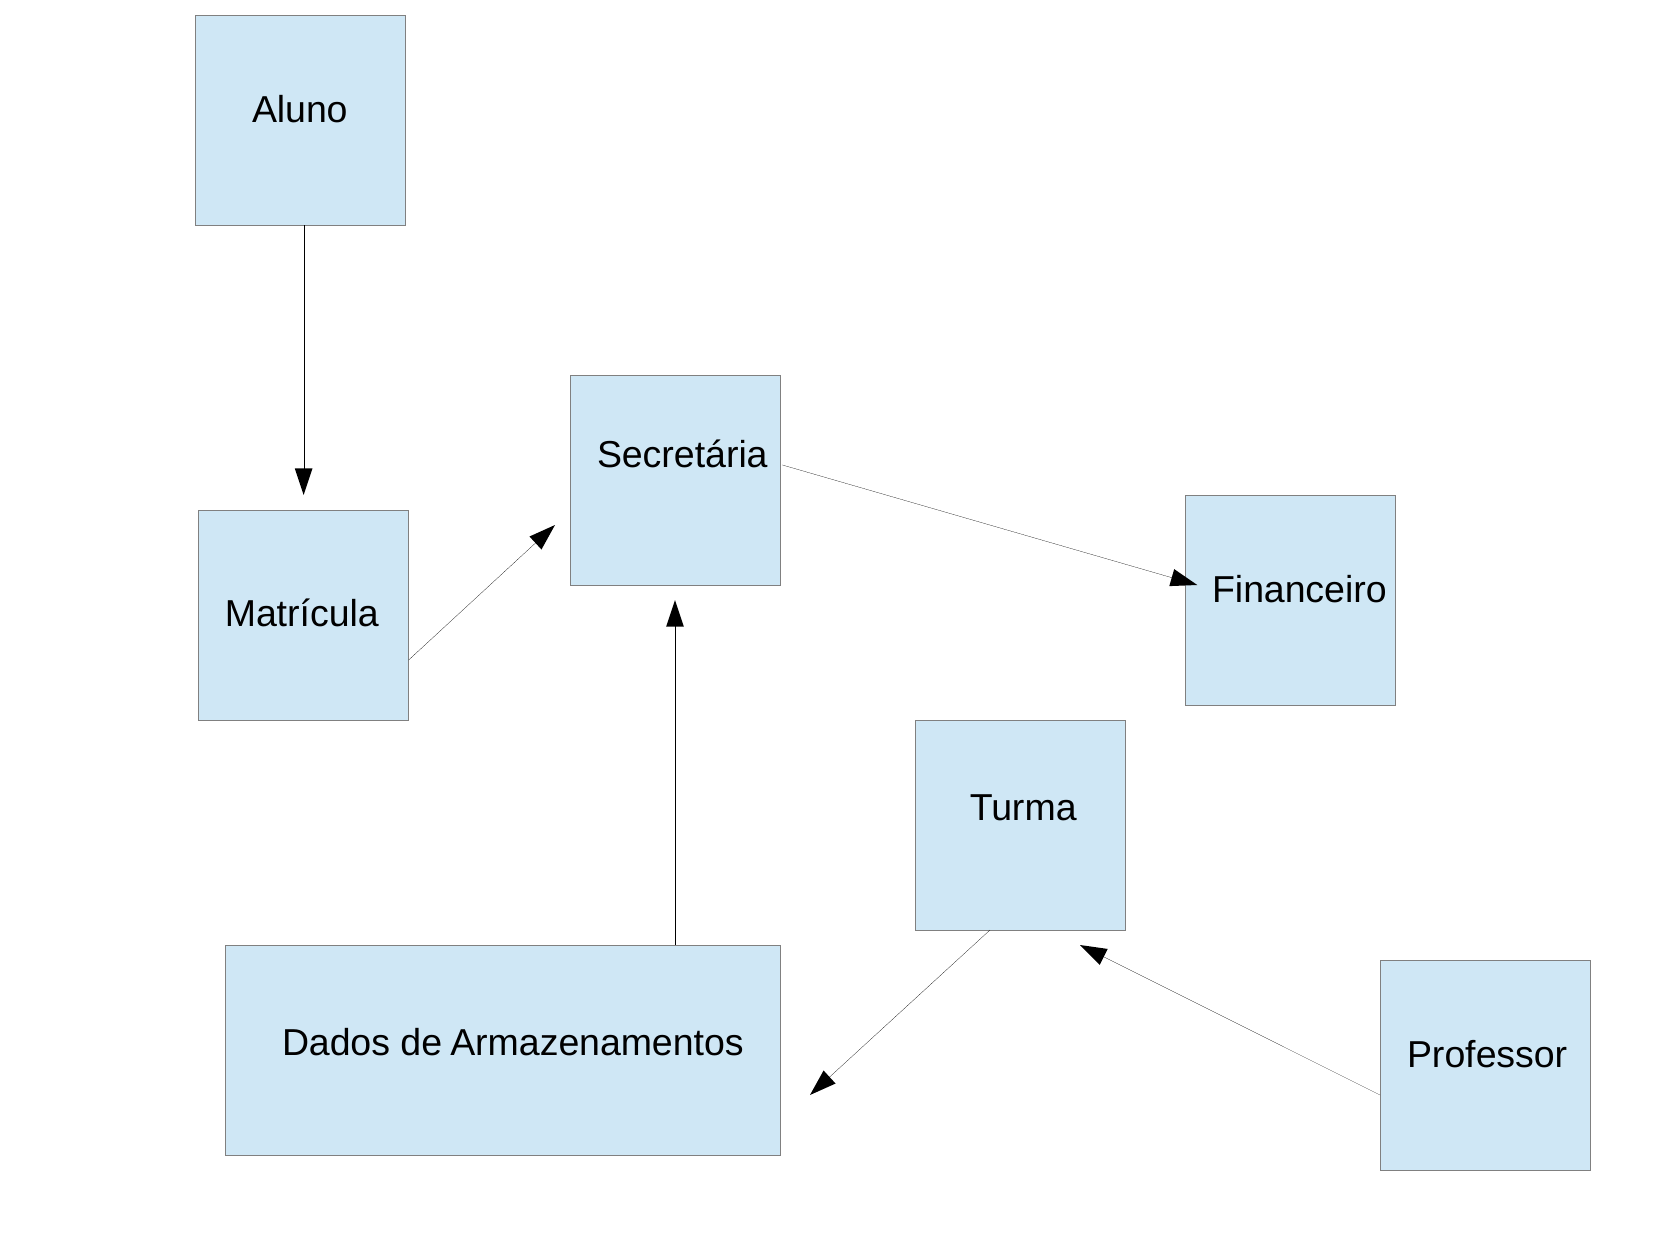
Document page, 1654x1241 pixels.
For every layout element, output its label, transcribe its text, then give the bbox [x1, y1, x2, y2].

text_box Aluno [237, 81, 363, 139]
text_box [570, 375, 781, 586]
text_box Turma [955, 778, 1092, 836]
text_box [198, 510, 409, 721]
text_box [1185, 495, 1396, 584]
text_box Secretária [582, 426, 783, 484]
text_box [225, 945, 781, 1156]
text_box Professor [1392, 1026, 1583, 1084]
text_box [195, 15, 406, 226]
text_box Financeiro [1197, 561, 1402, 619]
text_box [915, 720, 1126, 931]
text_box Matrícula [210, 585, 394, 642]
text_box [1380, 960, 1591, 1171]
text_box Dados de Armazenamentos [267, 1014, 759, 1071]
text_box [1185, 586, 1396, 706]
